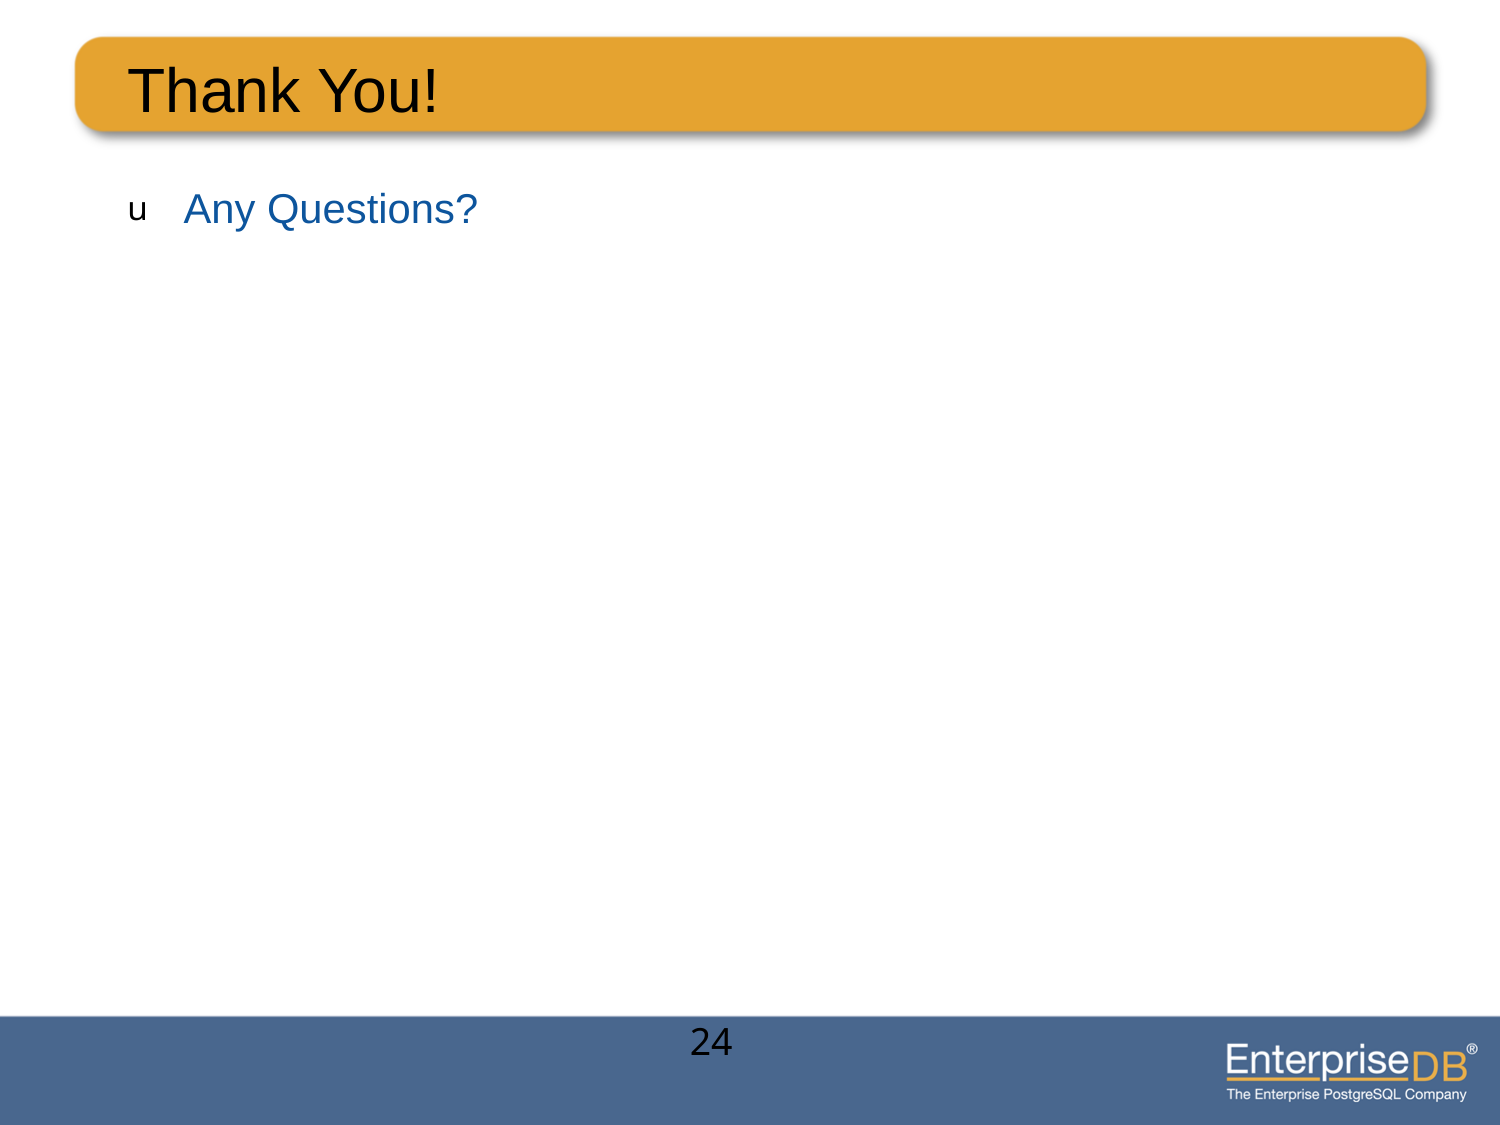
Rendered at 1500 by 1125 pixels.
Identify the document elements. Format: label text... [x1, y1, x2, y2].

list Any Questions? [112, 174, 1388, 963]
slide_number <number> [675, 1010, 825, 1125]
picture [0, 0, 1500, 1125]
title Thank You! [112, 37, 1388, 138]
